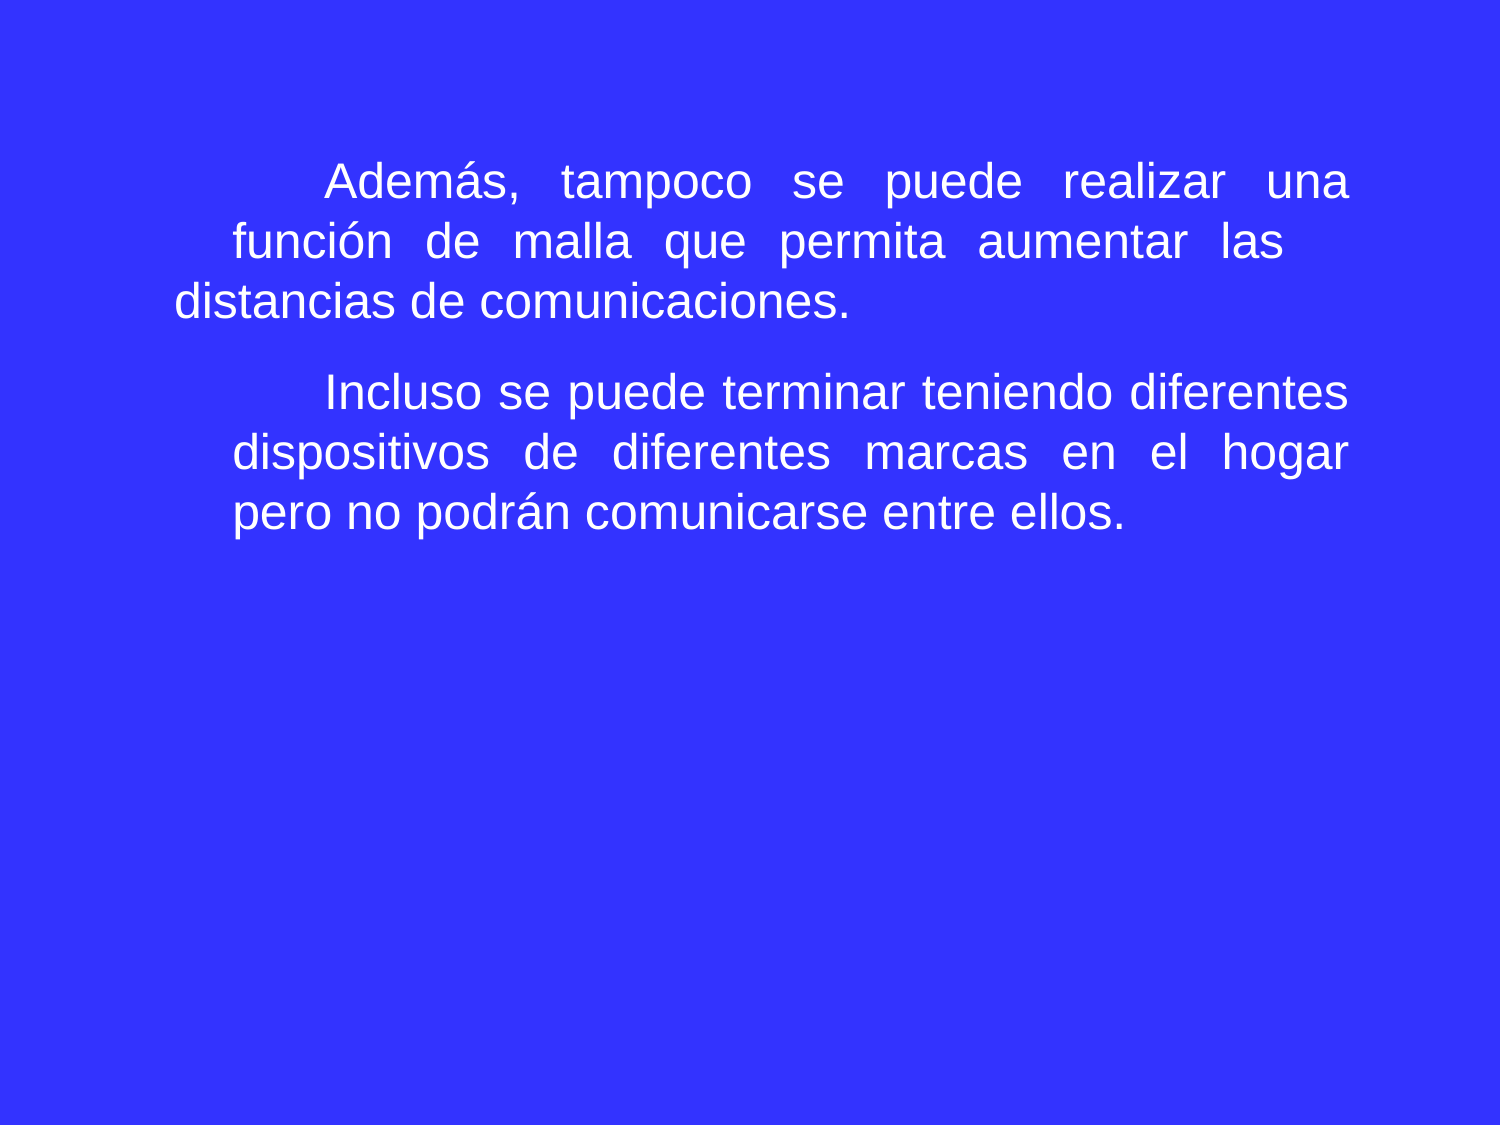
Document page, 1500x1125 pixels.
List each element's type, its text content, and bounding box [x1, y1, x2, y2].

text_box Además, tampoco se puede realizar una función de malla que permita aumentar las distancias de comunicaciones. Incluso se puede terminar teniendo diferentes dispositivos de diferentes marcas en el hogar pero no podrán comunicarse entre ellos. [159, 140, 1365, 548]
